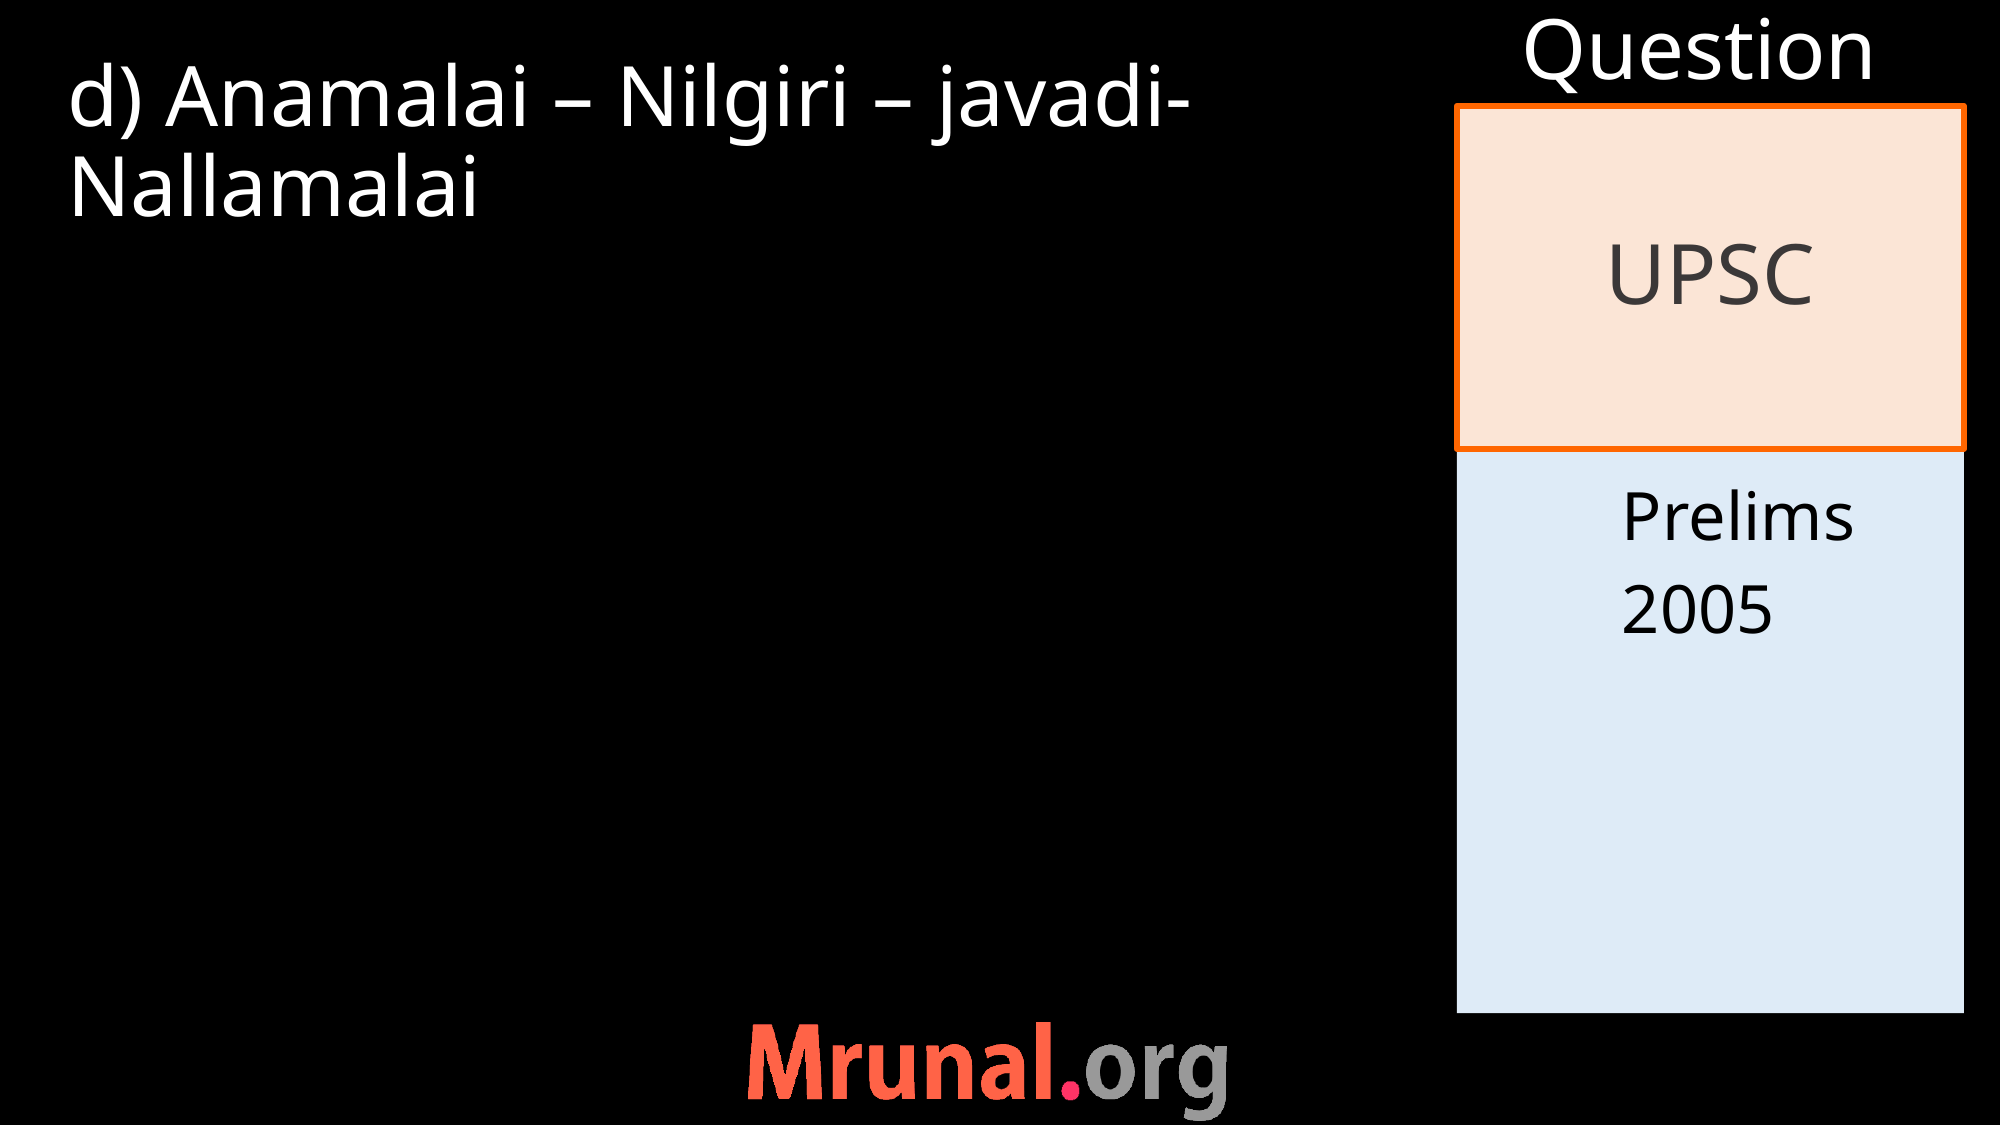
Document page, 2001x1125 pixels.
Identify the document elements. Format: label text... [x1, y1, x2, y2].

picture [741, 1014, 1230, 1125]
title UPSC [1456, 106, 1964, 449]
list d) Anamalai – Nilgiri – javadi- Nallamalai [52, 47, 1447, 1014]
list Prelims 2005 [1456, 452, 1964, 1014]
list Question [1457, 0, 1964, 106]
